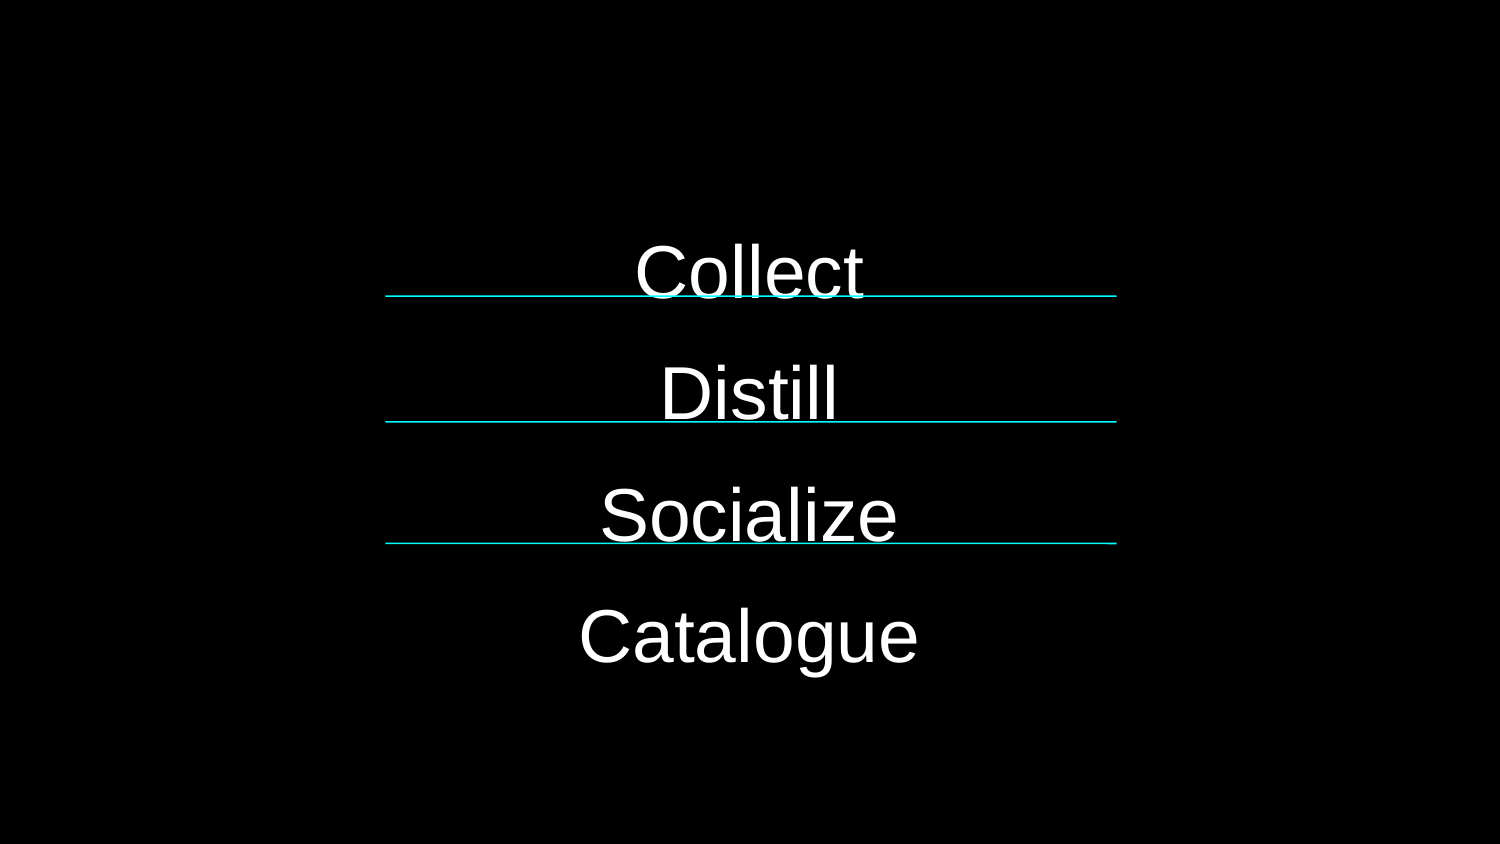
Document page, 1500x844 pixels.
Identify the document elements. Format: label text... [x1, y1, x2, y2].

title Collect Distill Socialize Catalogue [416, 176, 1083, 295]
title Collect Distill Socialize Catalogue [416, 423, 1083, 542]
title Collect Distill Socialize Catalogue [416, 297, 1083, 421]
title Collect Distill Socialize Catalogue [416, 545, 1083, 663]
